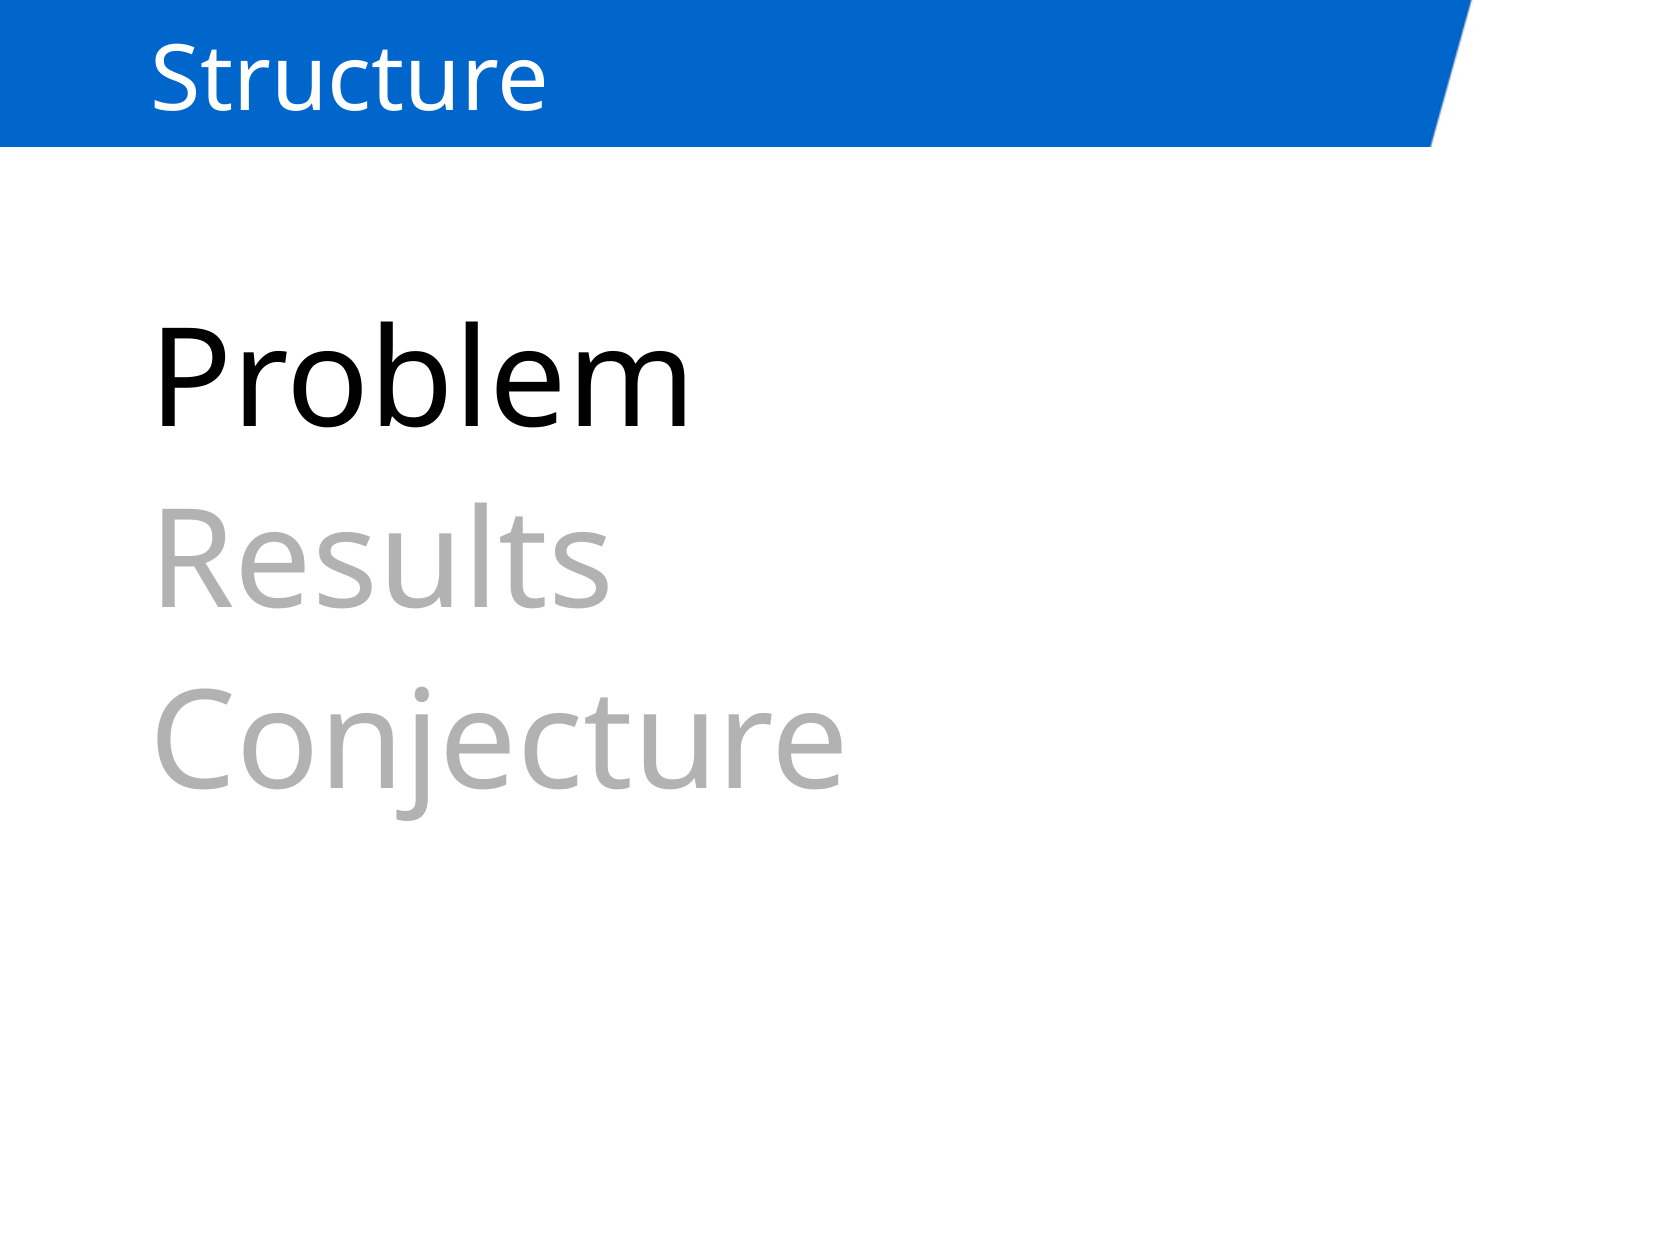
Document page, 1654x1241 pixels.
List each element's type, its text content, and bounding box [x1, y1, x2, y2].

list Problem Results Conjecture [149, 307, 1576, 1096]
title Structure [150, 15, 1448, 136]
picture [0, 0, 1474, 147]
